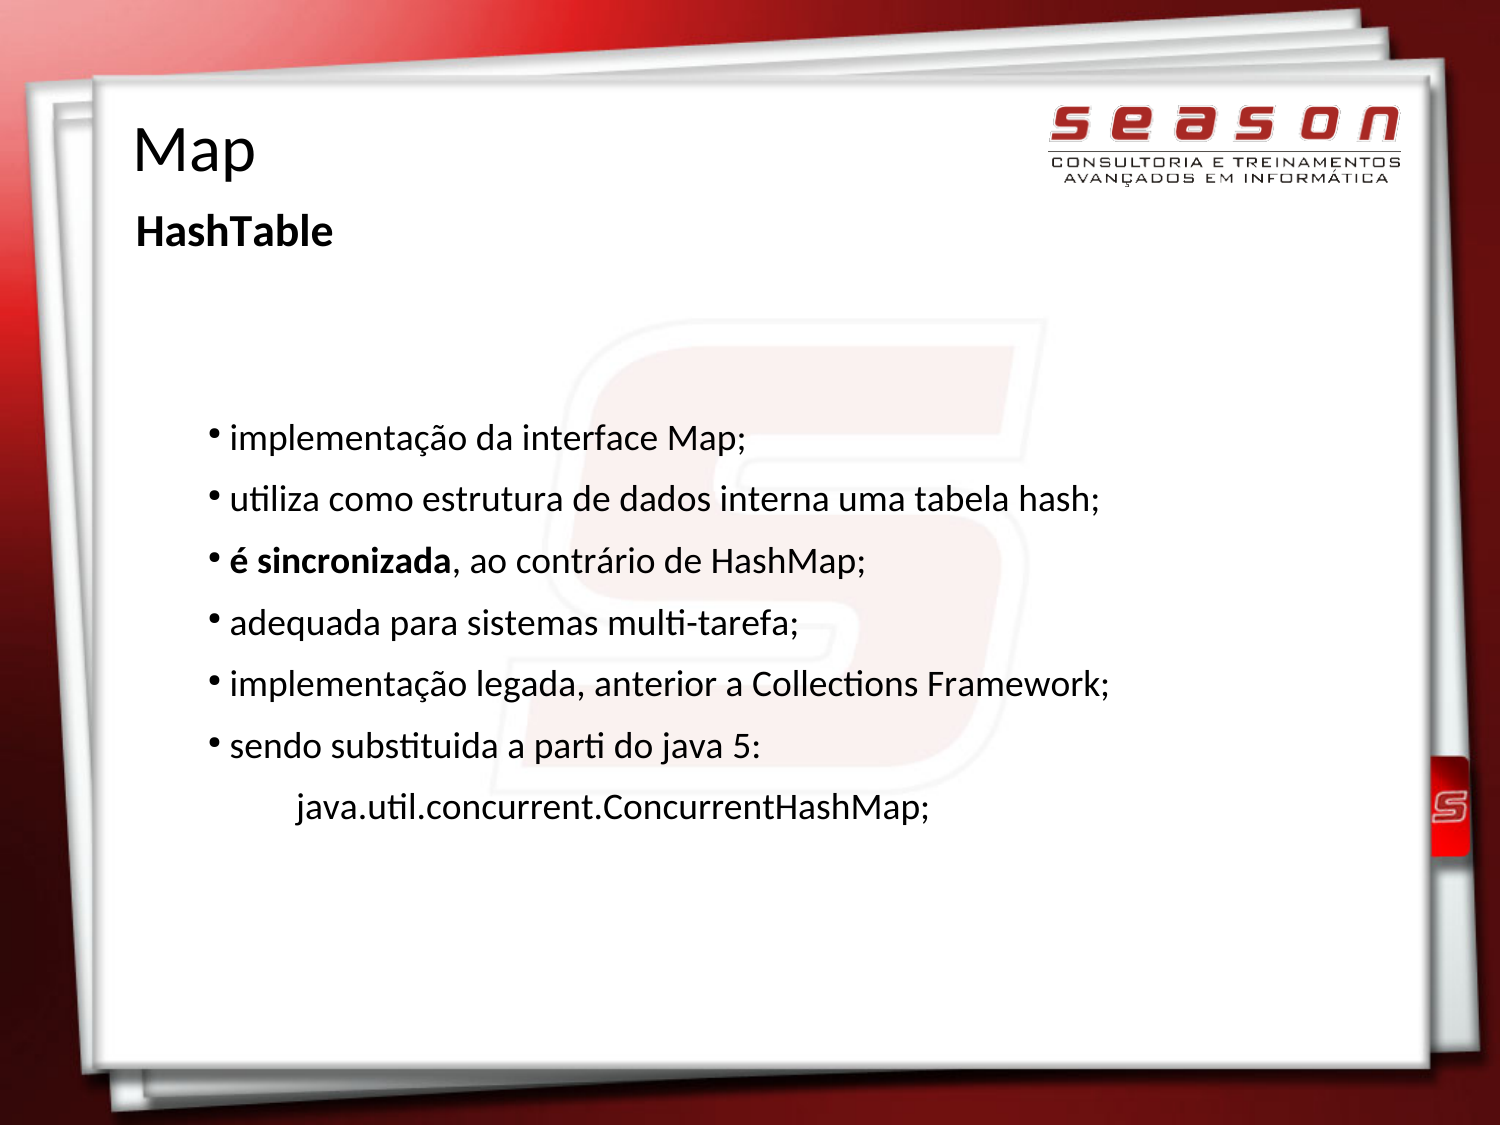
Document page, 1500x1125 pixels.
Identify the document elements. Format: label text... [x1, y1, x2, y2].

text_box HashTable [135, 200, 1246, 256]
text_box implementação da interface Map; utiliza como estrutura de dados interna uma tabela hash; é sincronizada, ao contrário de HashMap; adequada para sistemas multi-tarefa; implementação legada, anterior a Collections Framework; sendo substituida a parti do java 5: java.util.concurrent.ConcurrentHashMap; [207, 318, 1328, 922]
title Map [118, 33, 1394, 257]
picture [0, 0, 1500, 1125]
